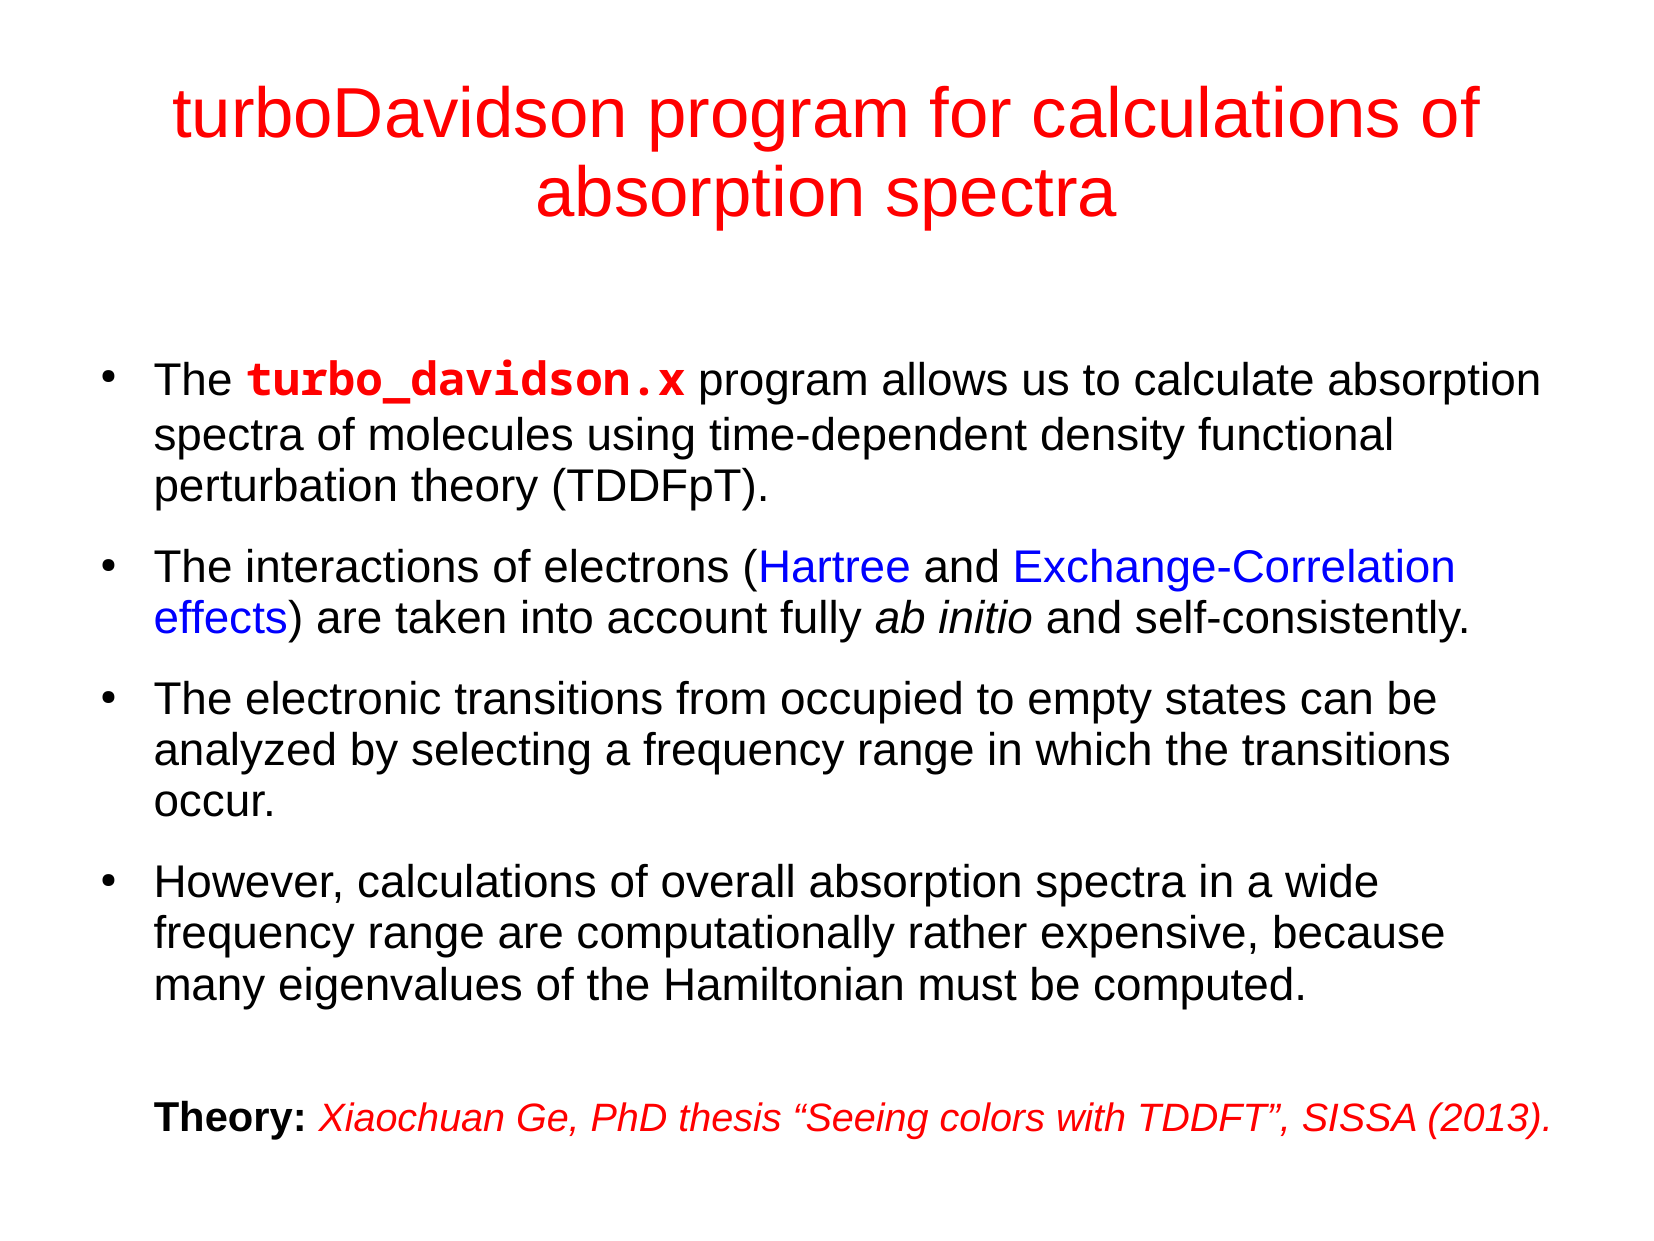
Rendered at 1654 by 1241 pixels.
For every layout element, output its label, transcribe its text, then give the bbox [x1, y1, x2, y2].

title turboDavidson program for calculations of absorption spectra [82, 49, 1571, 257]
list The turbo_davidson.x program allows us to calculate absorption spectra of molecules using time-dependent density functional perturbation theory (TDDFpT). The interactions of electrons (Hartree and Exchange-Correlation effects) are taken into account fully ab initio and self-consistently. The electronic transitions from occupied to empty states can be analyzed by selecting a frequency range in which the transitions occur. However, calculations of overall absorption spectra in a wide frequency range are computationally rather expensive, because many eigenvalues of the Hamiltonian must be computed. [82, 346, 1571, 1066]
list Theory: Xiaochuan Ge, PhD thesis “Seeing colors with TDDFT”, SISSA (2013). [82, 1093, 1571, 1212]
